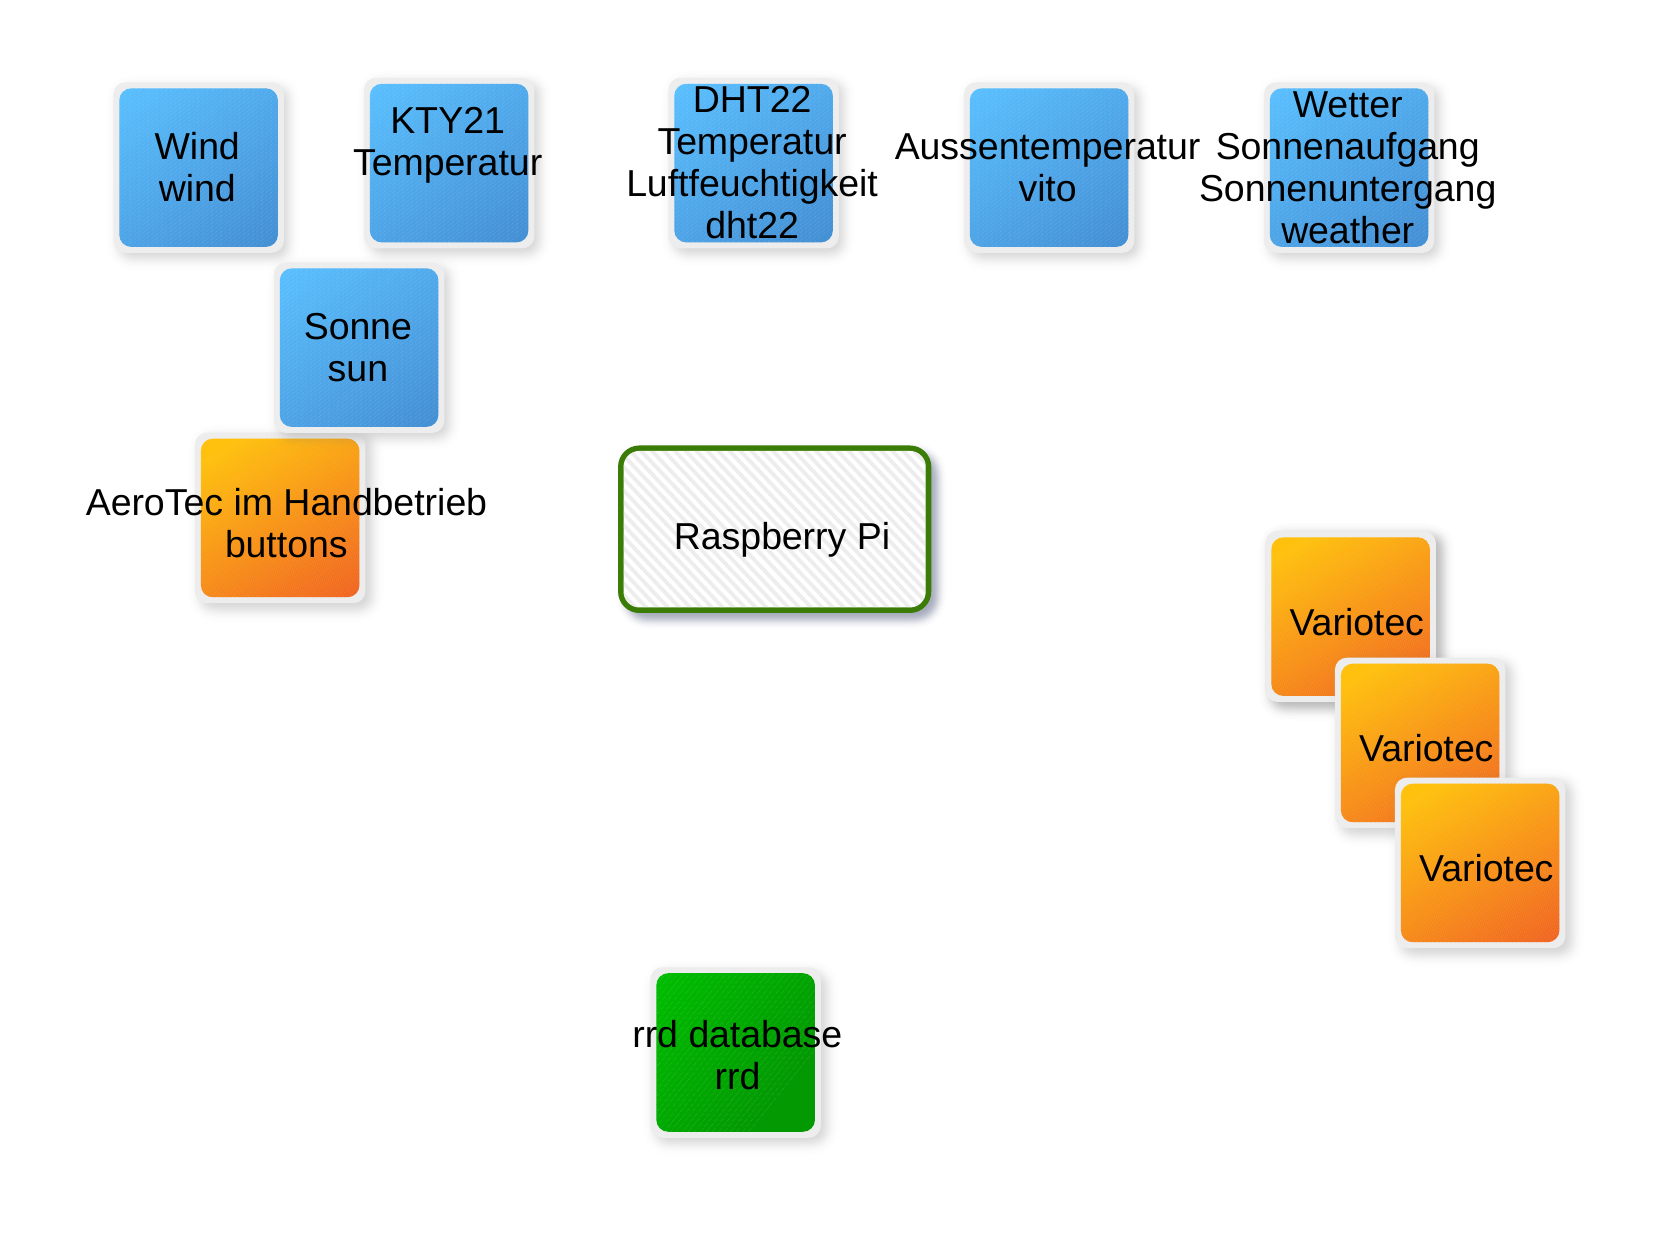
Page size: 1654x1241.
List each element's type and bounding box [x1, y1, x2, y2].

picture [945, 64, 1151, 271]
picture [94, 60, 551, 628]
picture [634, 952, 841, 1159]
picture [1245, 64, 1451, 271]
picture [649, 60, 856, 266]
picture [603, 435, 961, 638]
picture [1253, 518, 1591, 973]
